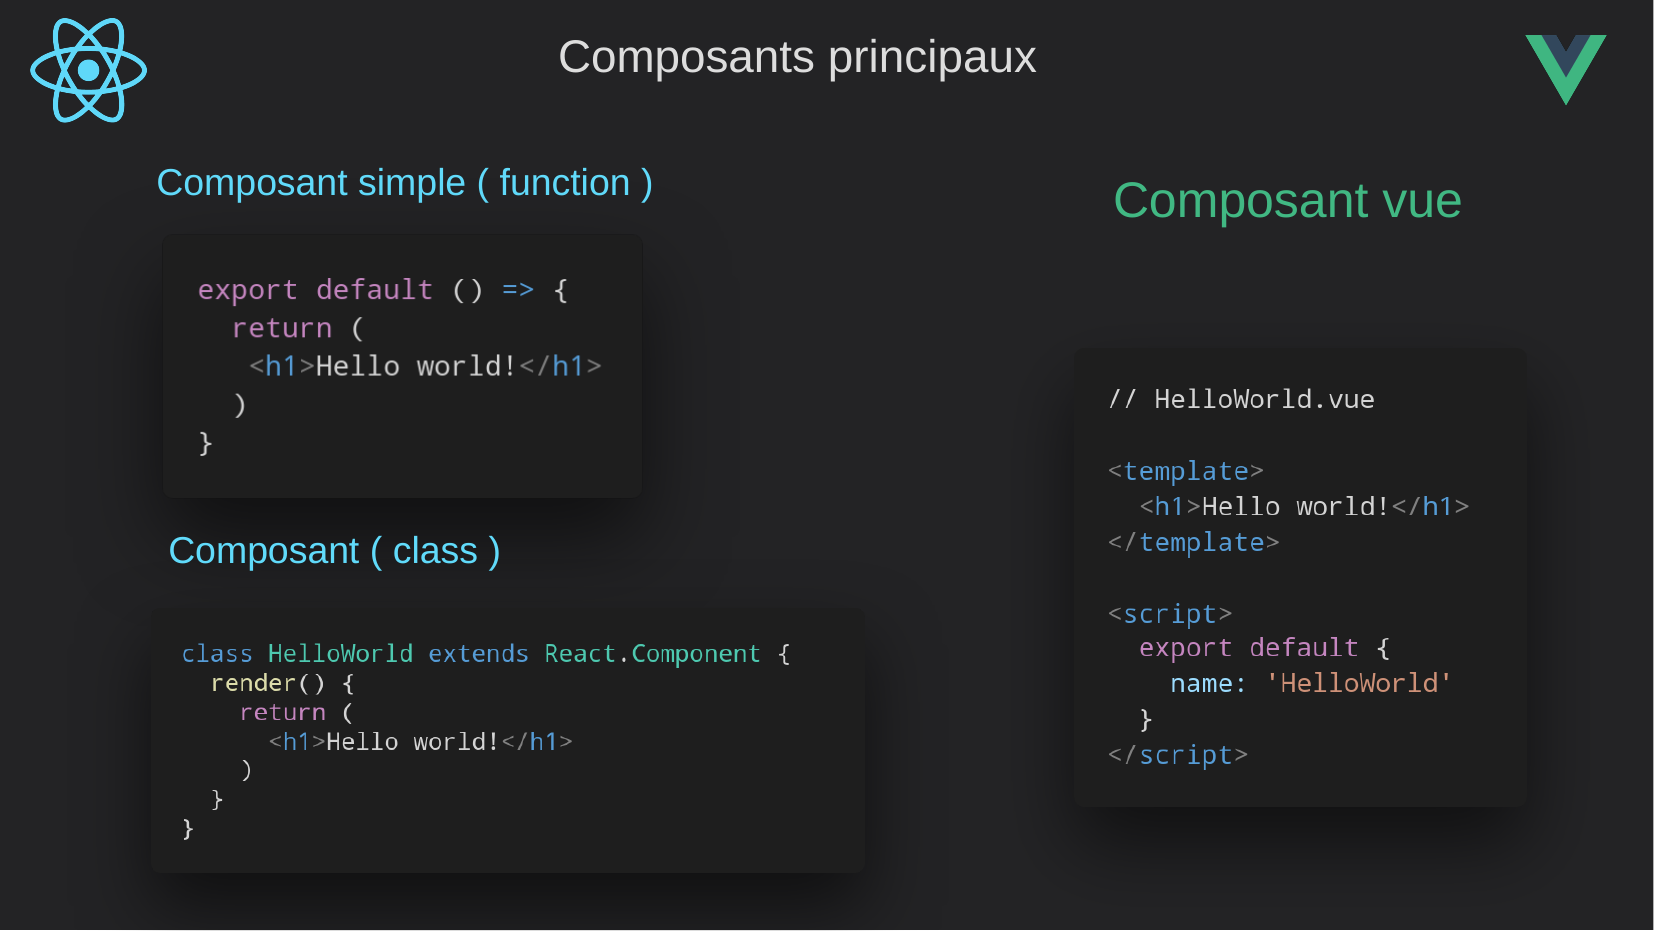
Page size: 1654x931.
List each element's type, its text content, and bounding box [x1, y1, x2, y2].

picture [1525, 35, 1607, 106]
picture [0, 0, 1642, 931]
text_box Composants principaux [543, 23, 1075, 123]
text_box Composant vue [1098, 165, 1489, 232]
